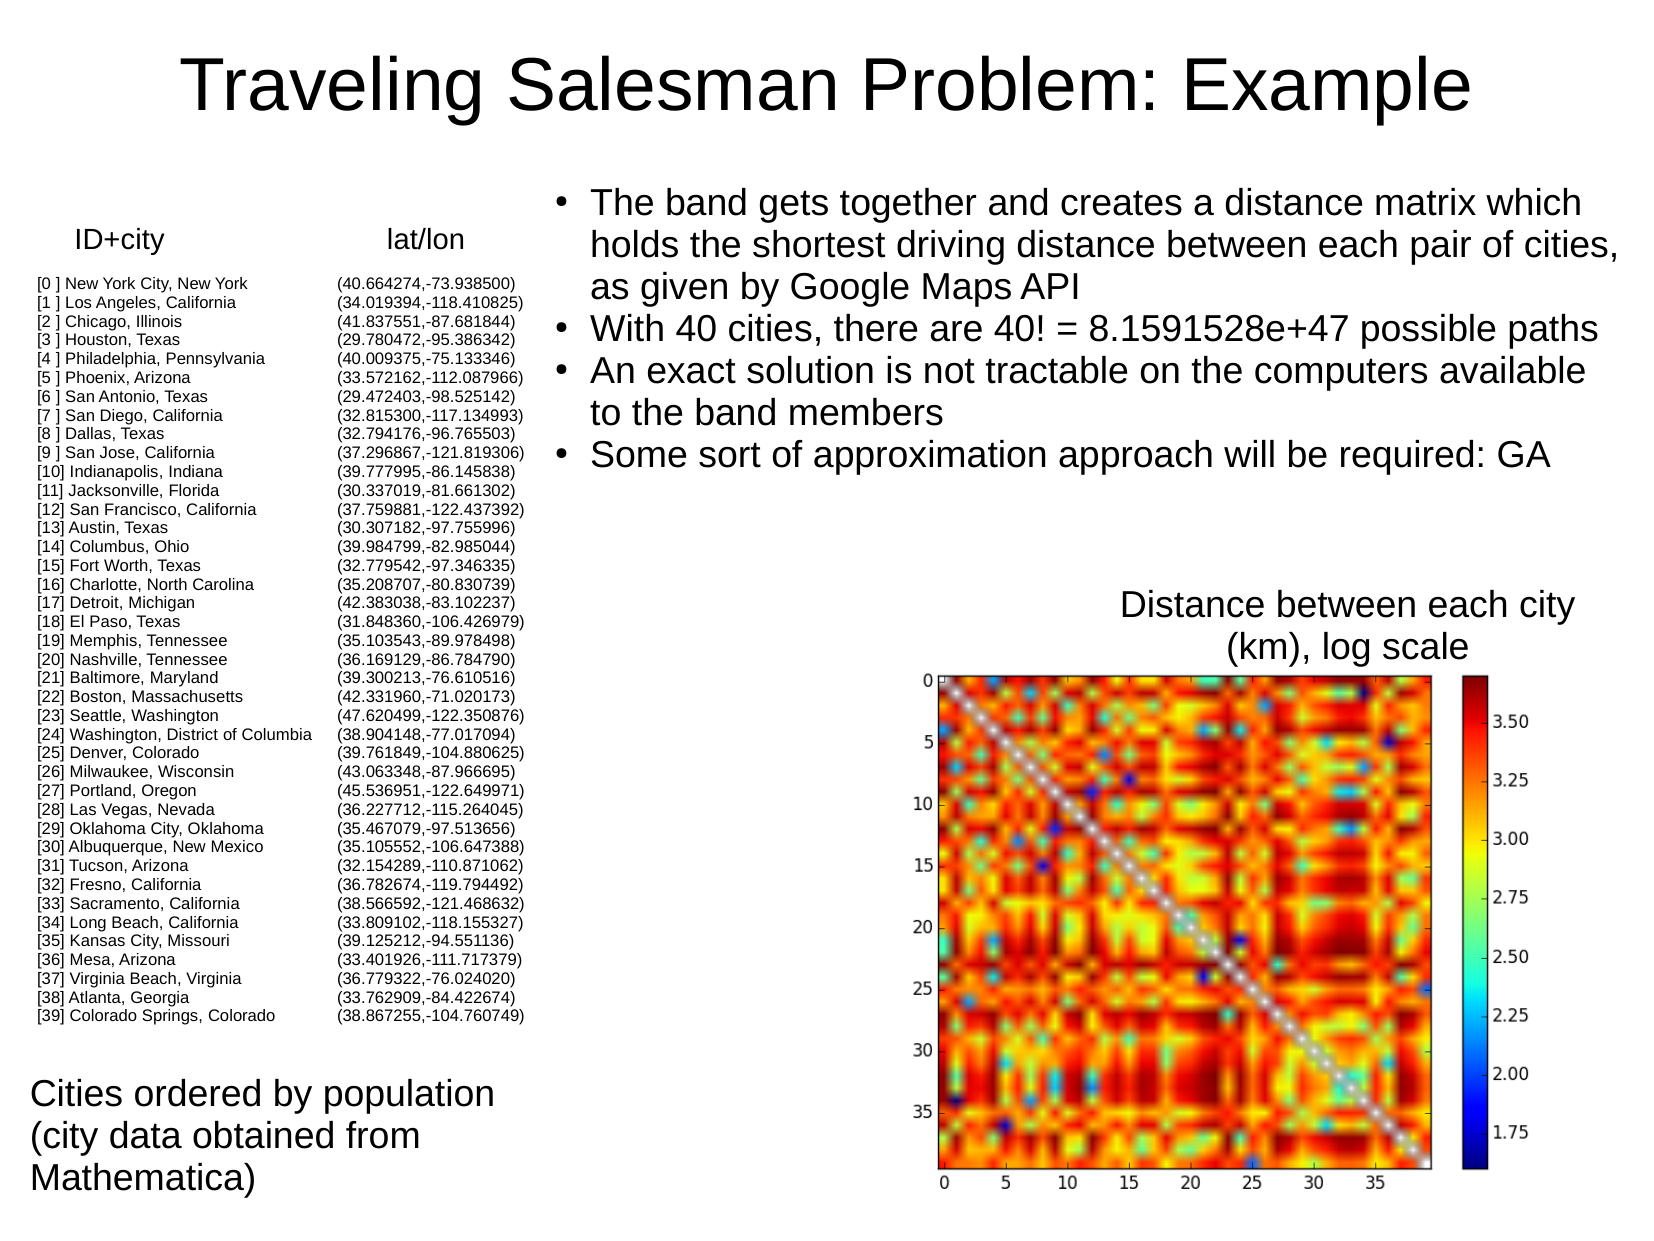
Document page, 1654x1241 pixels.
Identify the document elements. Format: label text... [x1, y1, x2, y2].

text_box Cities ordered by population (city data obtained from Mathematica) [15, 1065, 541, 1206]
picture [819, 614, 1640, 1231]
text_box The band gets together and creates a distance matrix which holds the shortest driving distance between each pair of cities, as given by Google Maps API With 40 cities, there are 40! = 8.1591528e+47 possible paths An exact solution is not tractable on the computers available to the band members Some sort of approximation approach will be required: GA [540, 174, 1636, 483]
text_box [0 ] New York City, New York (40.664274,-73.938500) [1 ] Los Angeles, California (34.019394,-118.410825) [2 ] Chicago, Illinois (41.837551,-87.681844) [3 ] Houston, Texas (29.780472,-95.386342) [4 ] Philadelphia, Pennsylvania (40.009375,-75.133346) [5 ] Phoenix, Arizona (33.572162,-112.087966) [6 ] San Antonio, Texas (29.472403,-98.525142) [7 ] San Diego, California (32.815300,-117.134993) [8 ] Dallas, Texas (32.794176,-96.765503) [9 ] San Jose, California (37.296867,-121.819306) [10] Indianapolis, Indiana (39.777995,-86.145838) [11] Jacksonville, Florida (30.337019,-81.661302) [12] San Francisco, California (37.759881,-122.437392) [13] Austin, Texas (30.307182,-97.755996) [14] Columbus, Ohio (39.984799,-82.985044) [15] Fort Worth, Texas (32.779542,-97.346335) [16] Charlotte, North Carolina (35.208707,-80.830739) [17] Detroit, Michigan (42.383038,-83.102237) [18] El Paso, Texas (31.848360,-106.426979) [19] Memphis, Tennessee (35.103543,-89.978498) [20] Nashville, Tennessee (36.169129,-86.784790) [21] Baltimore, Maryland (39.300213,-76.610516) [22] Boston, Massachusetts (42.331960,-71.020173) [23] Seattle, Washington (47.620499,-122.350876) [24] Washington, District of Columbia (38.904148,-77.017094) [25] Denver, Colorado (39.761849,-104.880625) [26] Milwaukee, Wisconsin (43.063348,-87.966695) [27] Portland, Oregon (45.536951,-122.649971) [28] Las Vegas, Nevada (36.227712,-115.264045) [29] Oklahoma City, Oklahoma (35.467079,-97.513656) [30] Albuquerque, New Mexico (35.105552,-106.647388) [31] Tucson, Arizona (32.154289,-110.871062) [32] Fresno, California (36.782674,-119.794492) [33] Sacramento, California (38.566592,-121.468632) [34] Long Beach, California (33.809102,-118.155327) [35] Kansas City, Missouri (39.125212,-94.551136) [36] Mesa, Arizona (33.401926,-111.717379) [37] Virginia Beach, Virginia (36.779322,-76.024020) [38] Atlanta, Georgia (33.762909,-84.422674) [39] Colorado Springs, Colorado (38.867255,-104.760749) [22, 266, 541, 1033]
text_box Distance between each city (km), log scale [1060, 576, 1636, 676]
title Traveling Salesman Problem: Example [82, 42, 1571, 127]
text_box ID+city lat/lon [59, 215, 540, 264]
